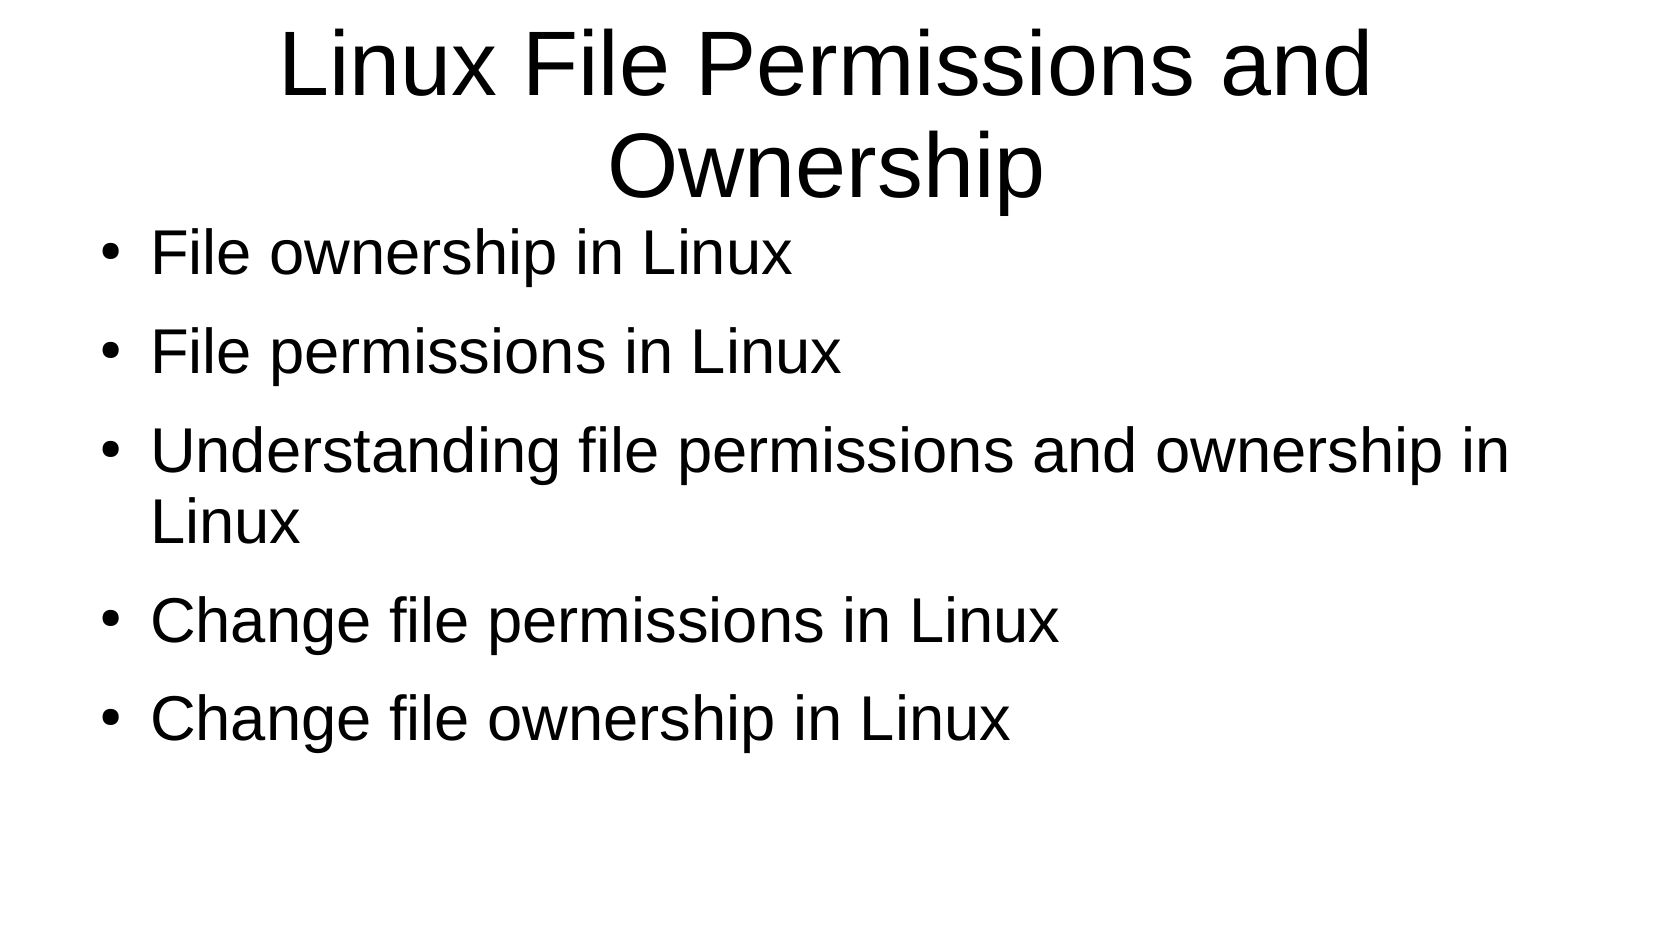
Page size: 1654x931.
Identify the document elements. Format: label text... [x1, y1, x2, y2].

list File ownership in Linux File permissions in Linux Understanding file permissions and ownership in Linux Change file permissions in Linux Change file ownership in Linux [82, 217, 1571, 758]
title Linux File Permissions and Ownership [82, 12, 1571, 217]
